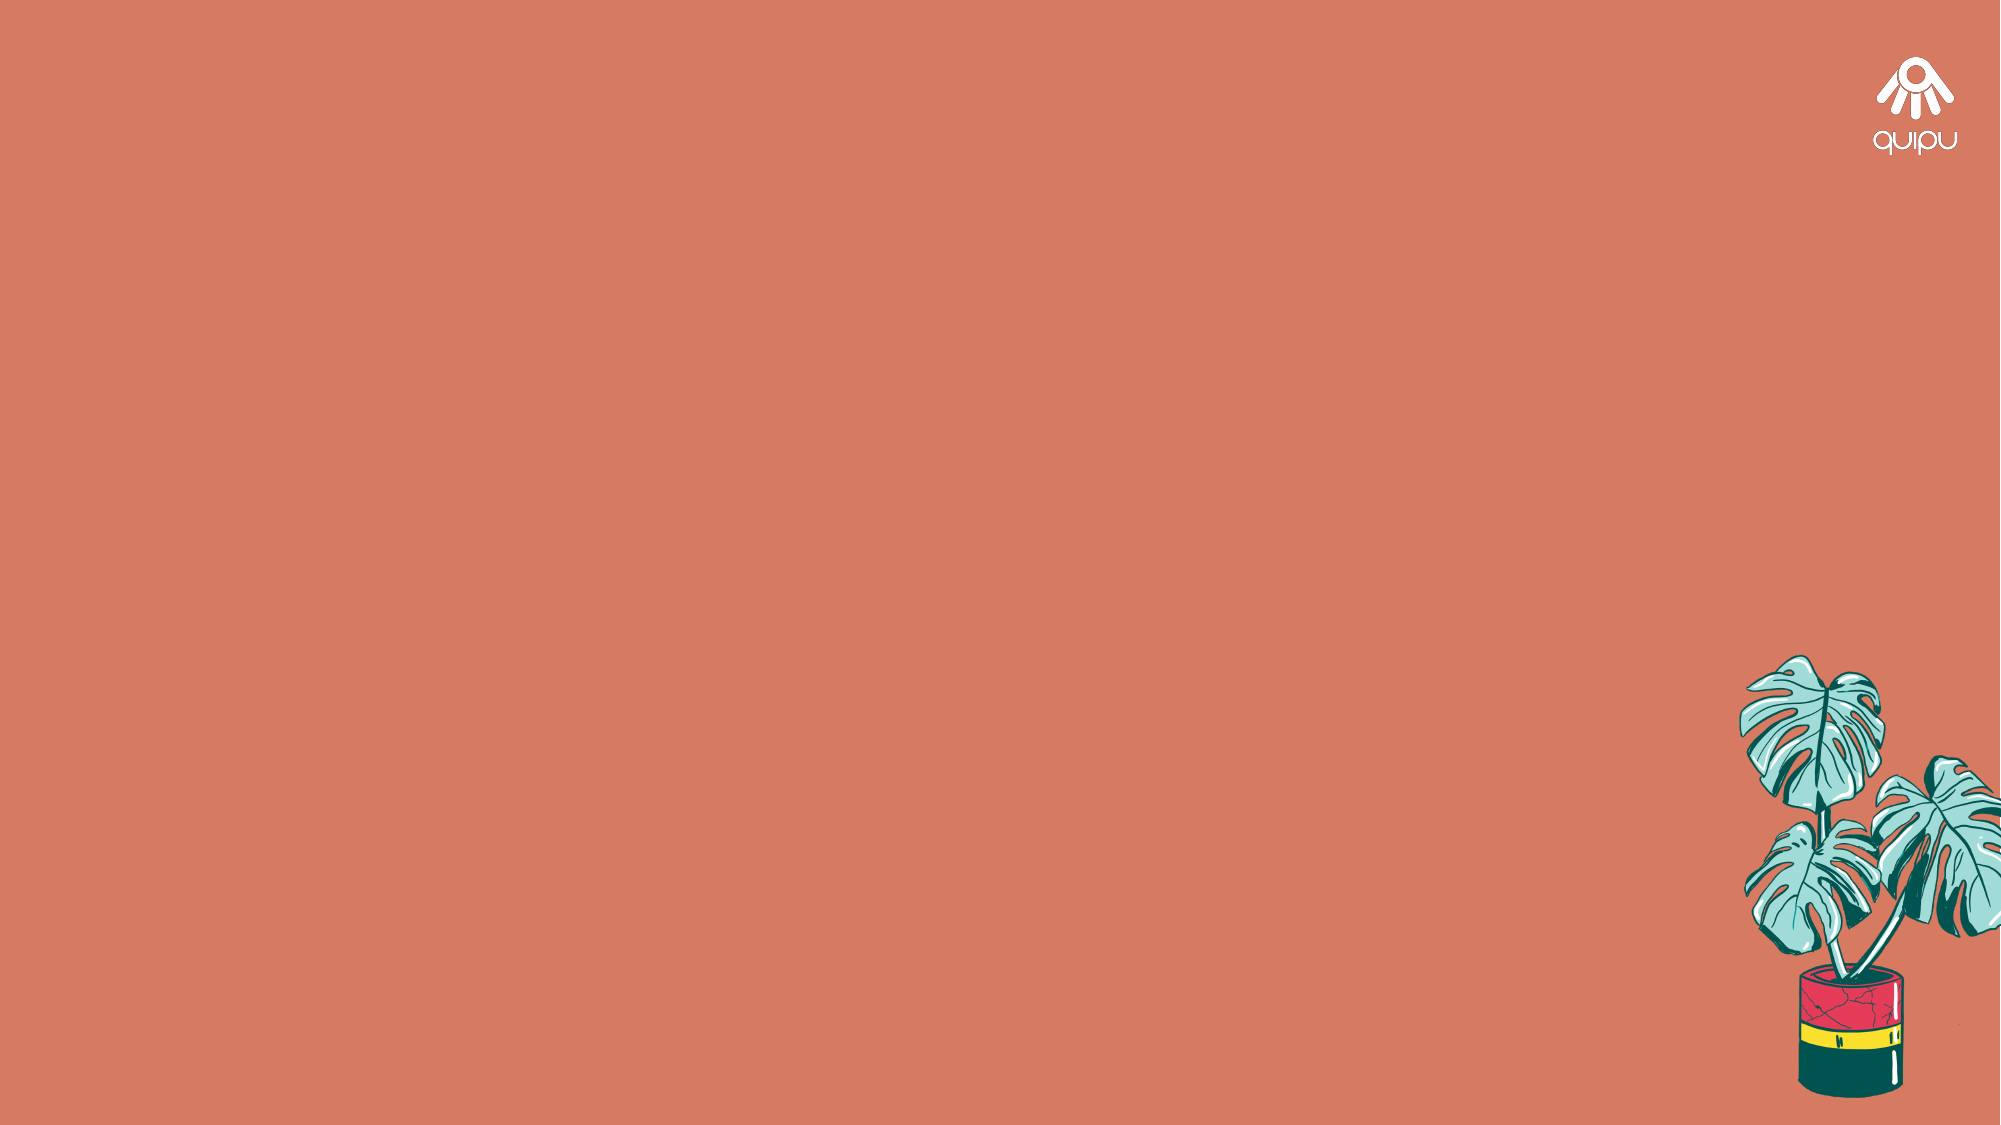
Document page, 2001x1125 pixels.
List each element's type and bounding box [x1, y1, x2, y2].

picture [1704, 625, 2001, 1107]
picture [1873, 57, 1957, 155]
